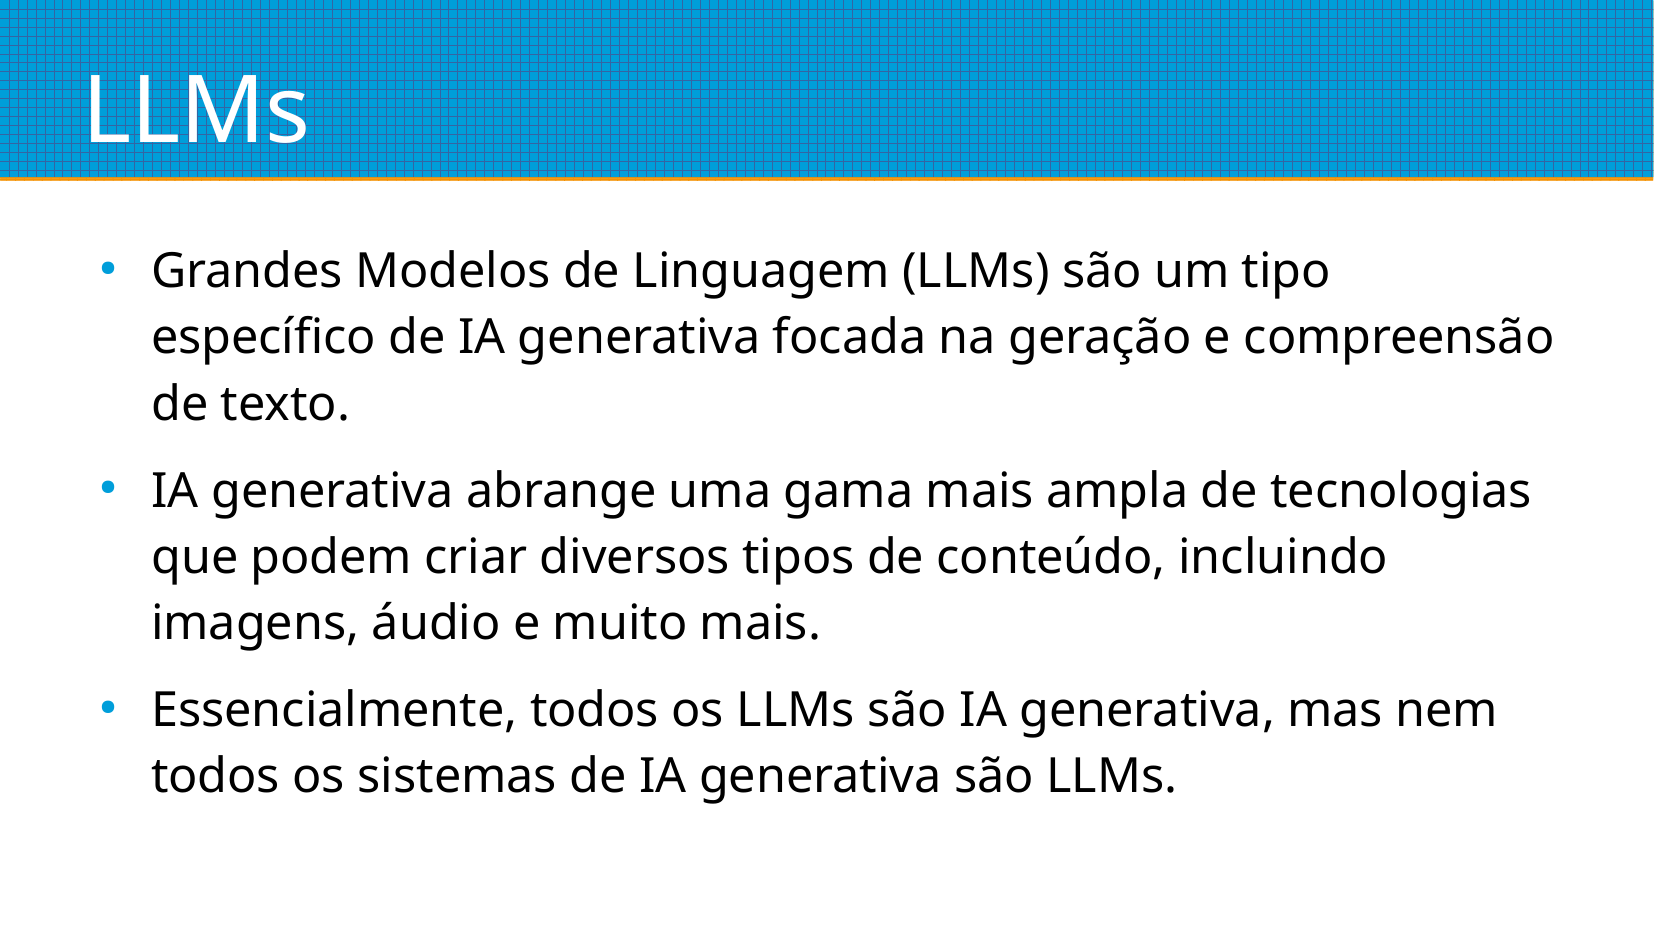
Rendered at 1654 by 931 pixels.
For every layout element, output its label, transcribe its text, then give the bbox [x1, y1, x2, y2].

title LLMs [82, 14, 1571, 171]
list Grandes Modelos de Linguagem (LLMs) são um tipo específico de IA generativa focada na geração e compreensão de texto. IA generativa abrange uma gama mais ampla de tecnologias que podem criar diversos tipos de conteúdo, incluindo imagens, áudio e muito mais. Essencialmente, todos os LLMs são IA generativa, mas nem todos os sistemas de IA generativa são LLMs. [82, 236, 1563, 811]
